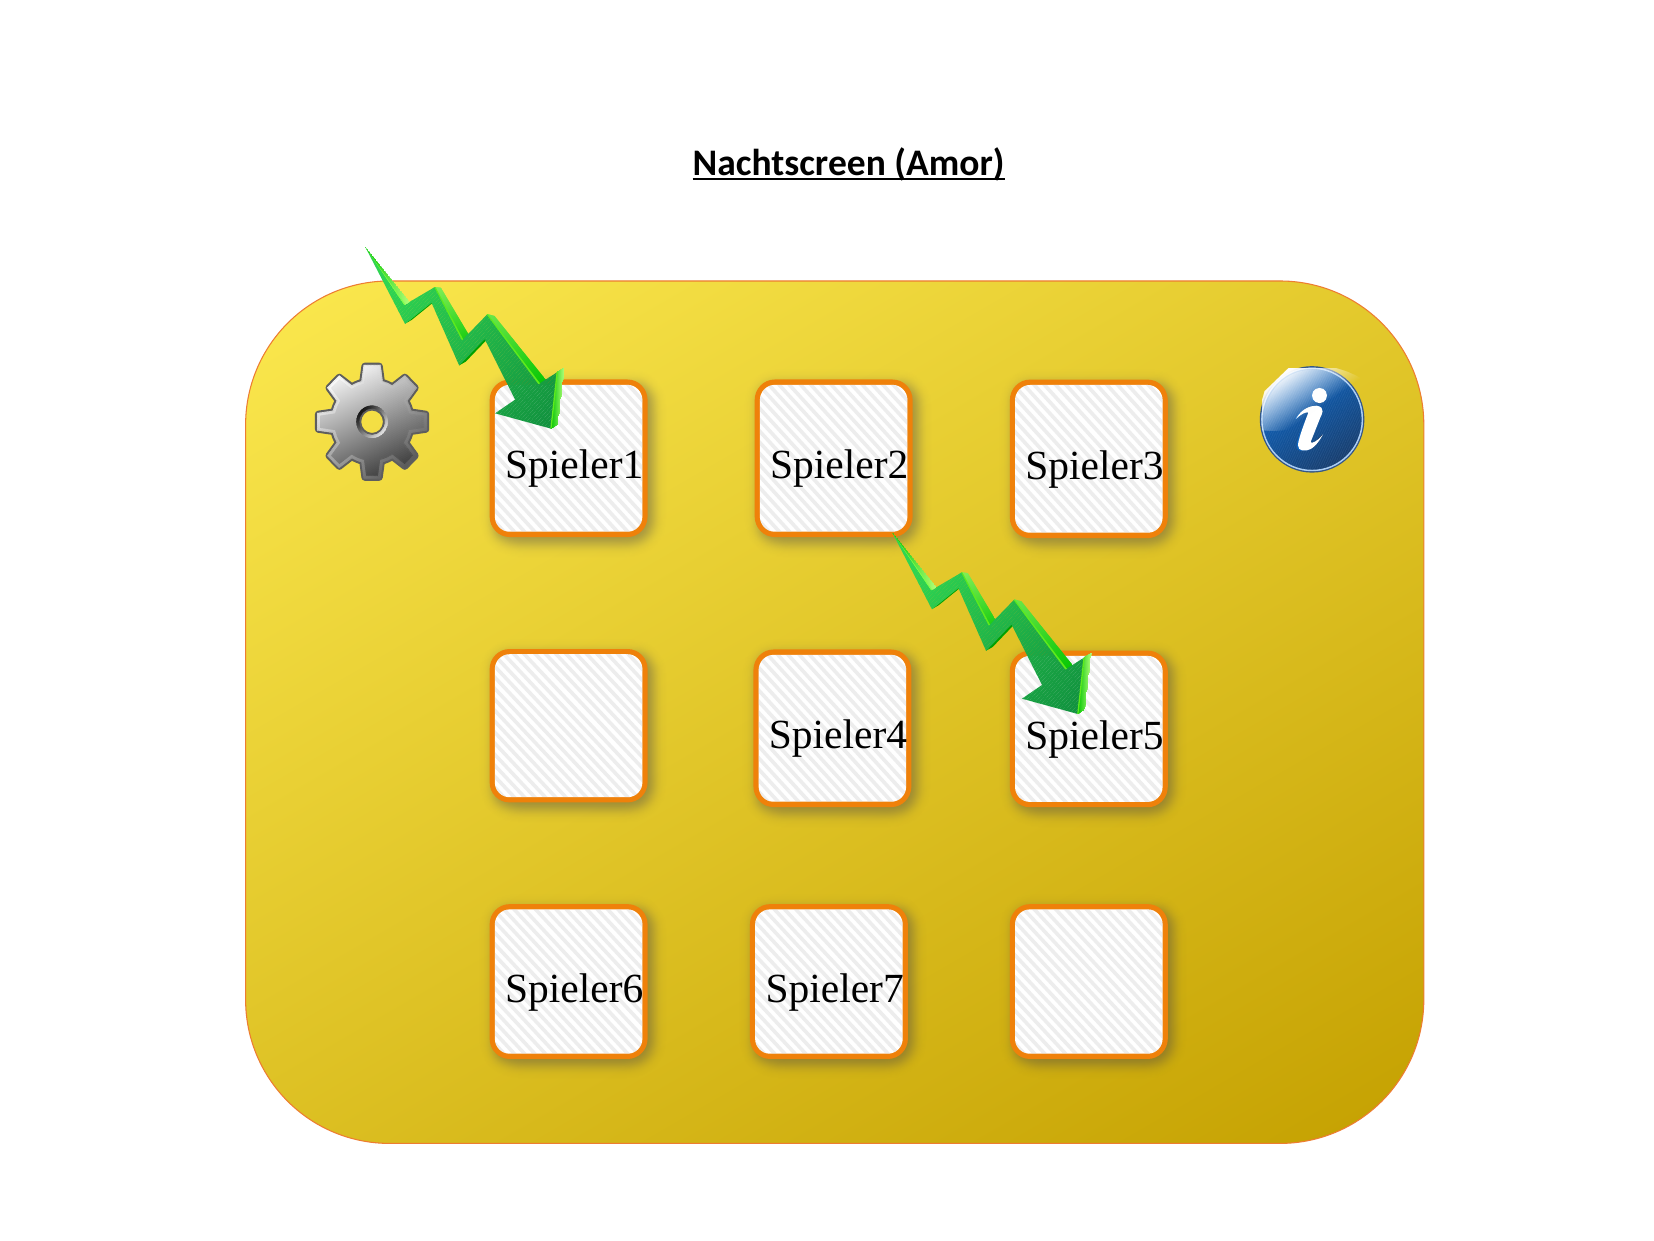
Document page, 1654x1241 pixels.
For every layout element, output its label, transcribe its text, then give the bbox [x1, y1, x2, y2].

picture [1240, 345, 1388, 496]
picture [471, 630, 678, 835]
picture [731, 885, 938, 1092]
text_box Nachtscreen (Amor) [630, 130, 1068, 236]
text_box [245, 280, 1424, 1144]
picture [735, 360, 1198, 841]
picture [471, 885, 678, 1092]
picture [297, 239, 678, 571]
picture [991, 885, 1198, 1092]
